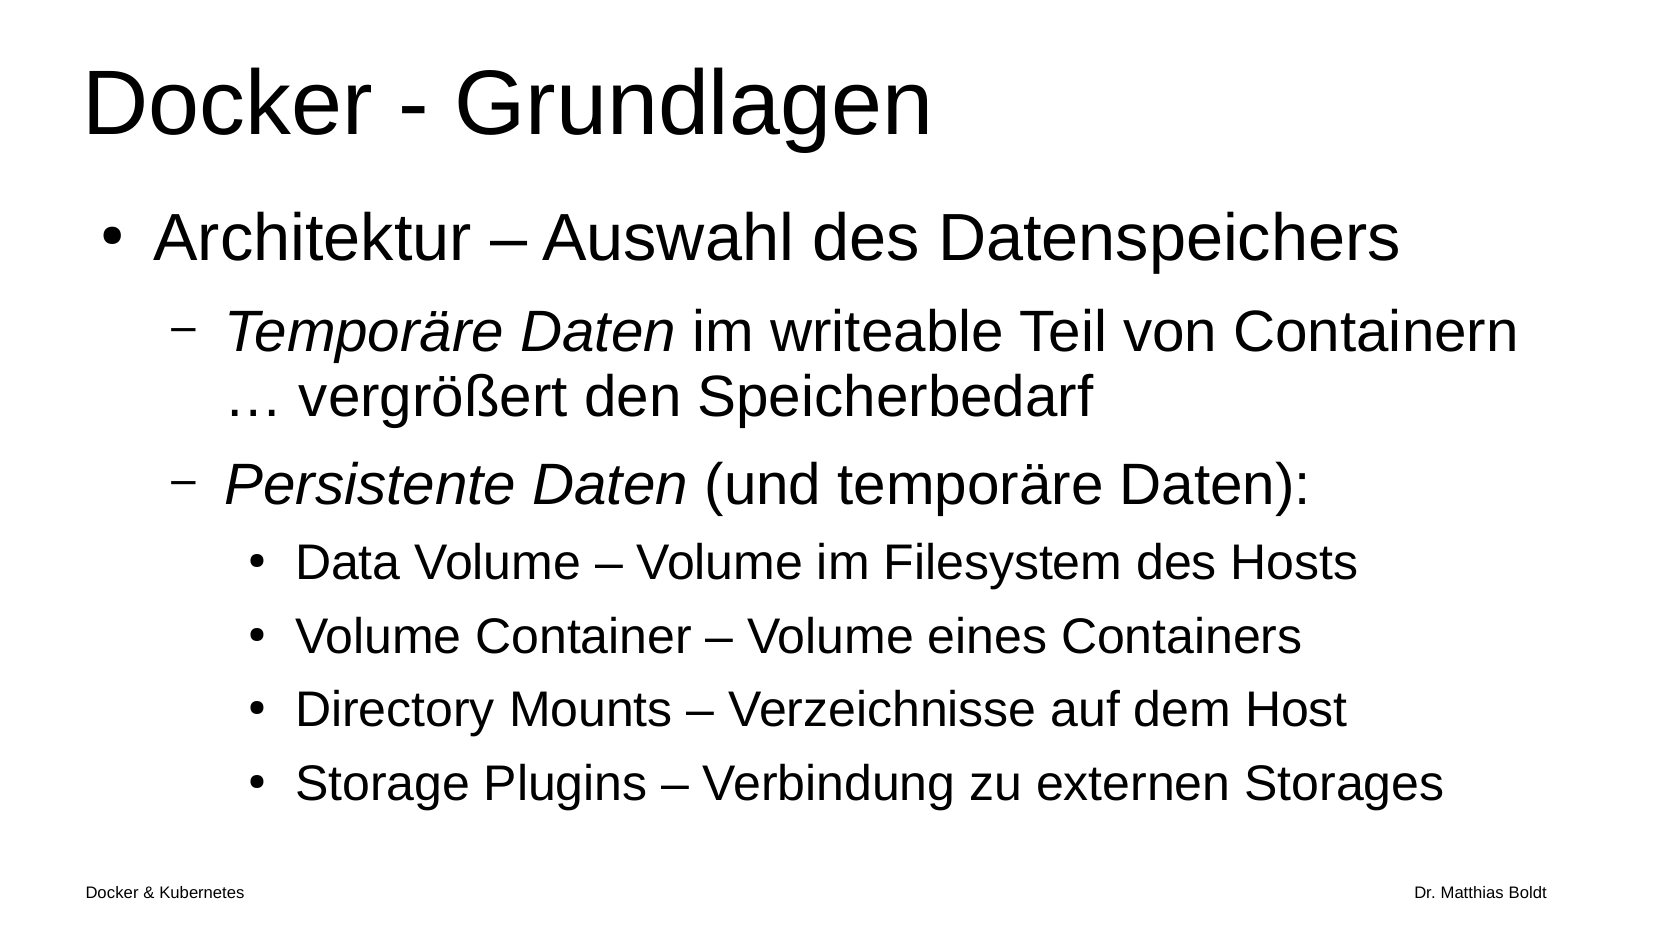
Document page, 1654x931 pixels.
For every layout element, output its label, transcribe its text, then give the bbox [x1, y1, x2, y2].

list Architektur – Auswahl des Datenspeichers Temporäre Daten im writeable Teil von Containern … vergrößert den Speicherbedarf Persistente Daten (und temporäre Daten): Data Volume – Volume im Filesystem des Hosts Volume Container – Volume eines Containers Directory Mounts – Verzeichnisse auf dem Host Storage Plugins – Verbindung zu externen Storages [82, 199, 1571, 845]
title Docker - Grundlagen [82, 25, 1571, 181]
text_box Docker & Kubernetes Dr. Matthias Boldt [70, 875, 1563, 910]
